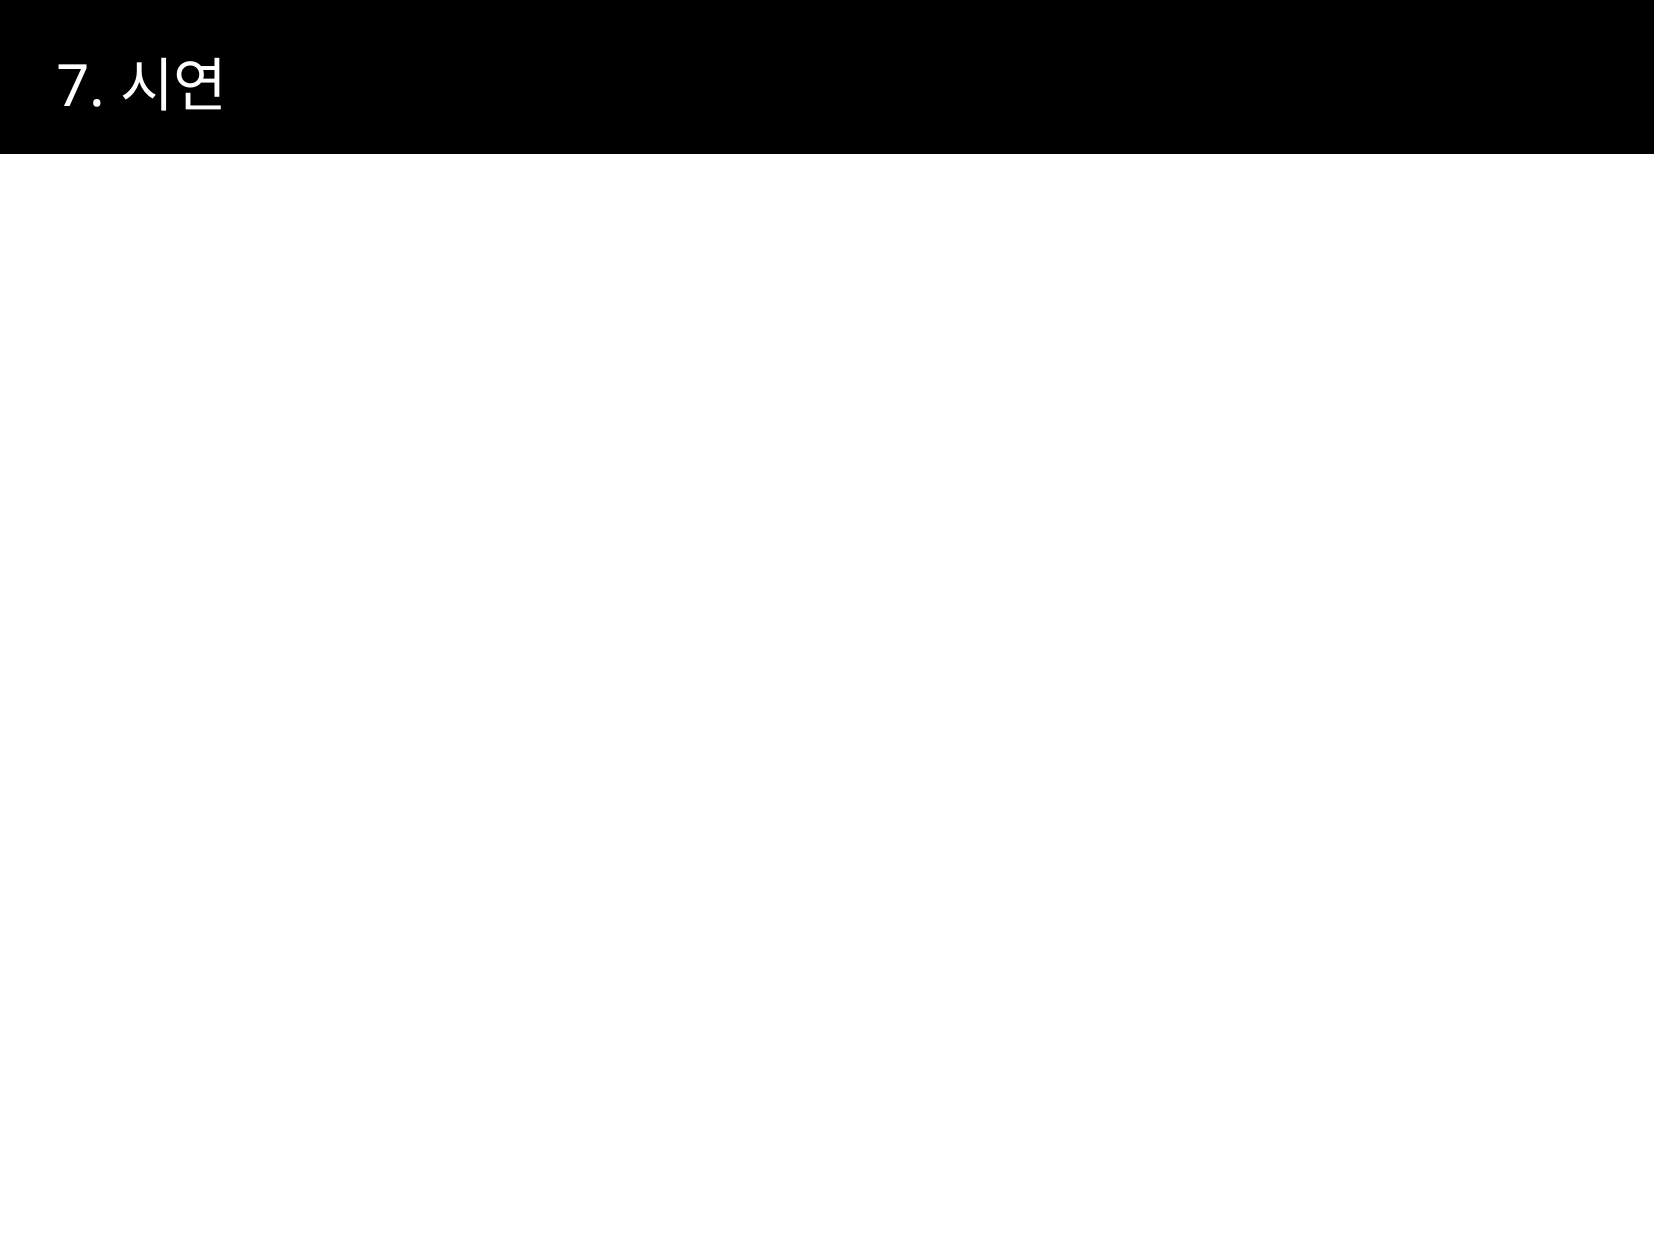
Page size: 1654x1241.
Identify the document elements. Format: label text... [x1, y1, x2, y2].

text_box 7. 시연 [41, 31, 1004, 130]
text_box [0, 0, 1654, 154]
